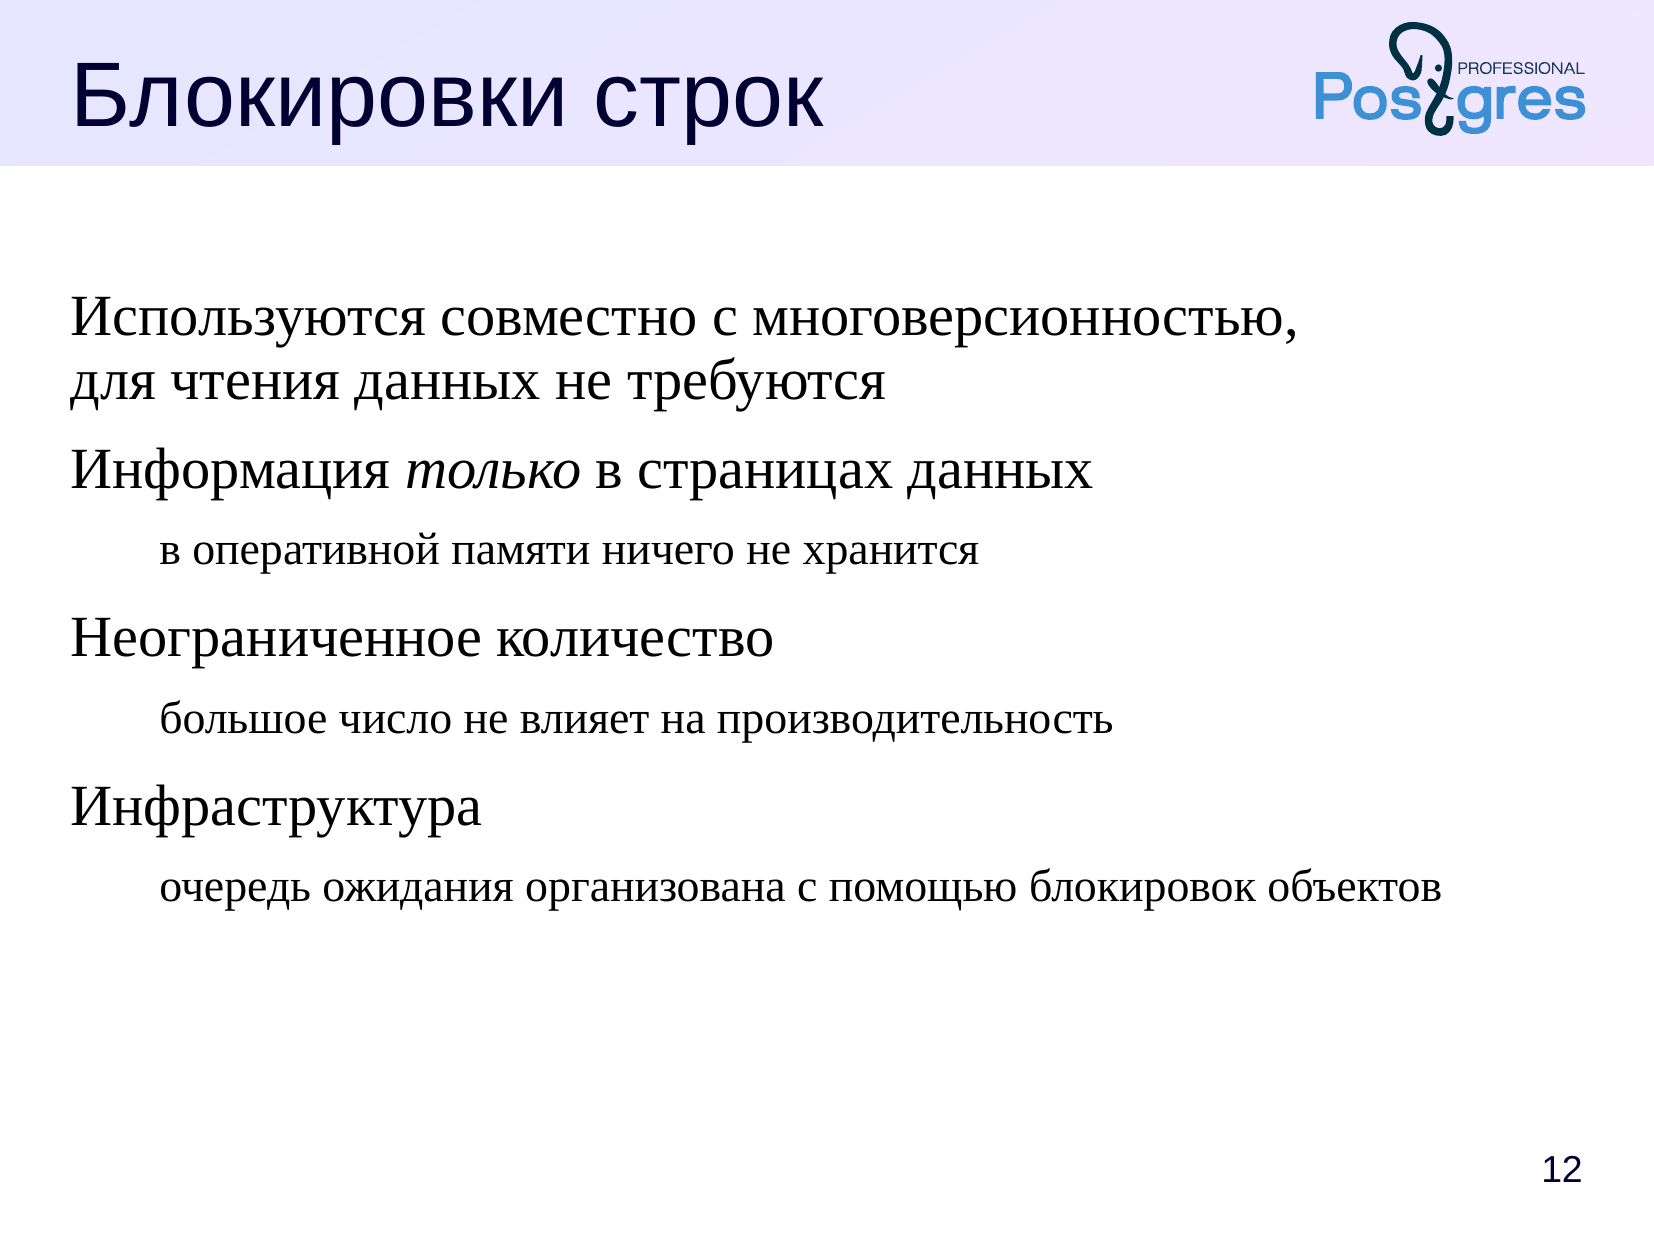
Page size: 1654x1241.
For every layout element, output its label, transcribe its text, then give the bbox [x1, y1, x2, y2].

title Блокировки строк [70, 43, 1241, 147]
list Используются совместно с многоверсионностью, для чтения данных не требуются Информация только в страницах данных в оперативной памяти ничего не хранится Неограниченное количество большое число не влияет на производительность Инфраструктура очередь ожидания организована с помощью блокировок объектов [70, 283, 1583, 1141]
